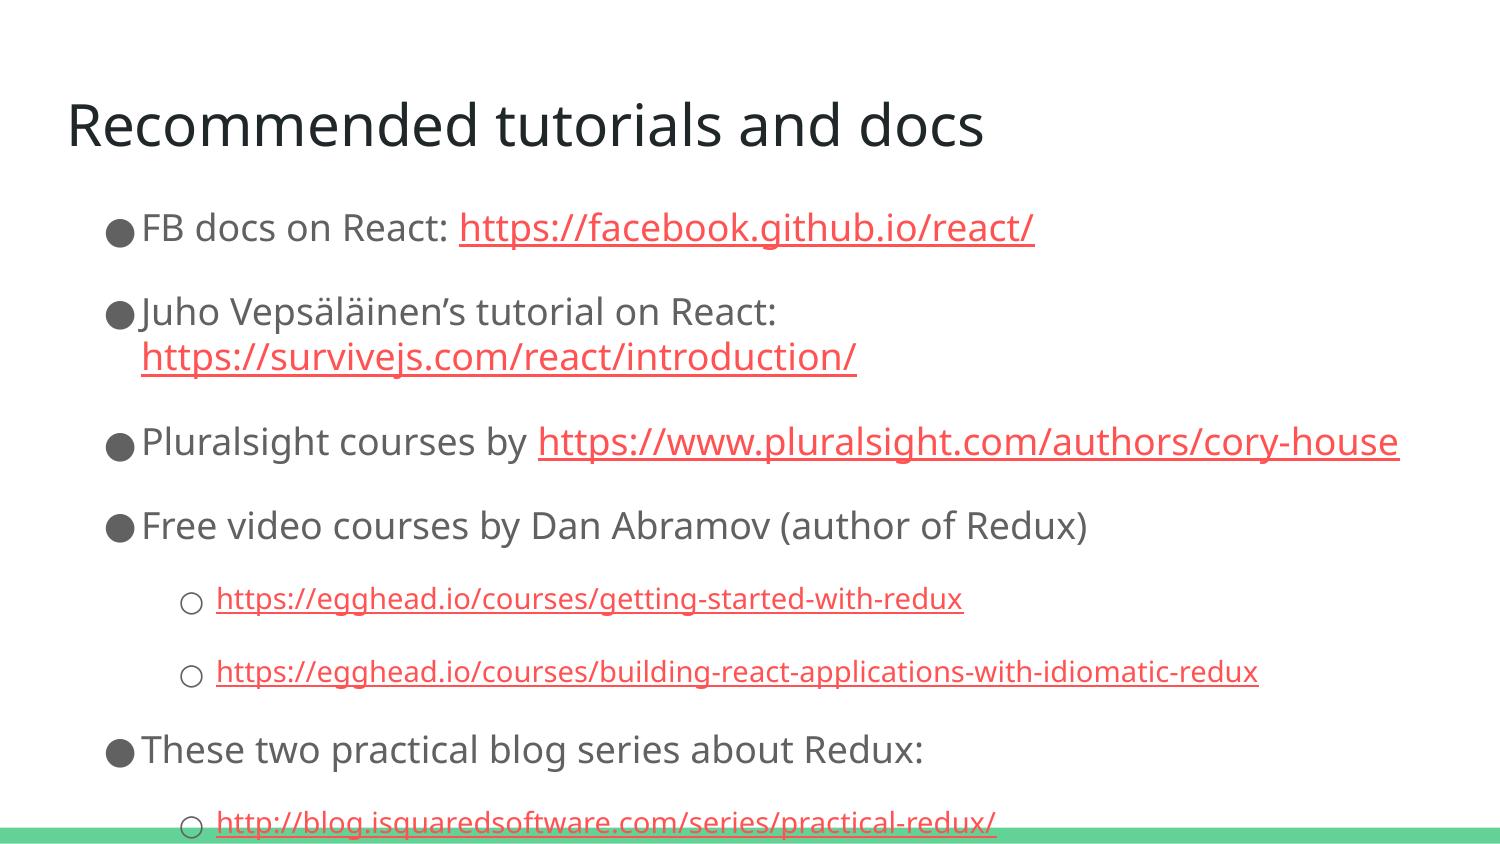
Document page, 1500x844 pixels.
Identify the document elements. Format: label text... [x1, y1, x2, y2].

title Recommended tutorials and docs [51, 72, 1449, 167]
list FB docs on React: https://facebook.github.io/react/ Juho Vepsäläinen’s tutorial on React: https://survivejs.com/react/introduction/ Pluralsight courses by https://www.pluralsight.com/authors/cory-house Free video courses by Dan Abramov (author of Redux) https://egghead.io/courses/getting-started-with-redux https://egghead.io/courses/building-react-applications-with-idiomatic-redux These two practical blog series about Redux: http://blog.isquaredsoftware.com/series/practical-redux/ http://blog.isquaredsoftware.com/series/idiomatic-redux/ [51, 189, 1449, 750]
